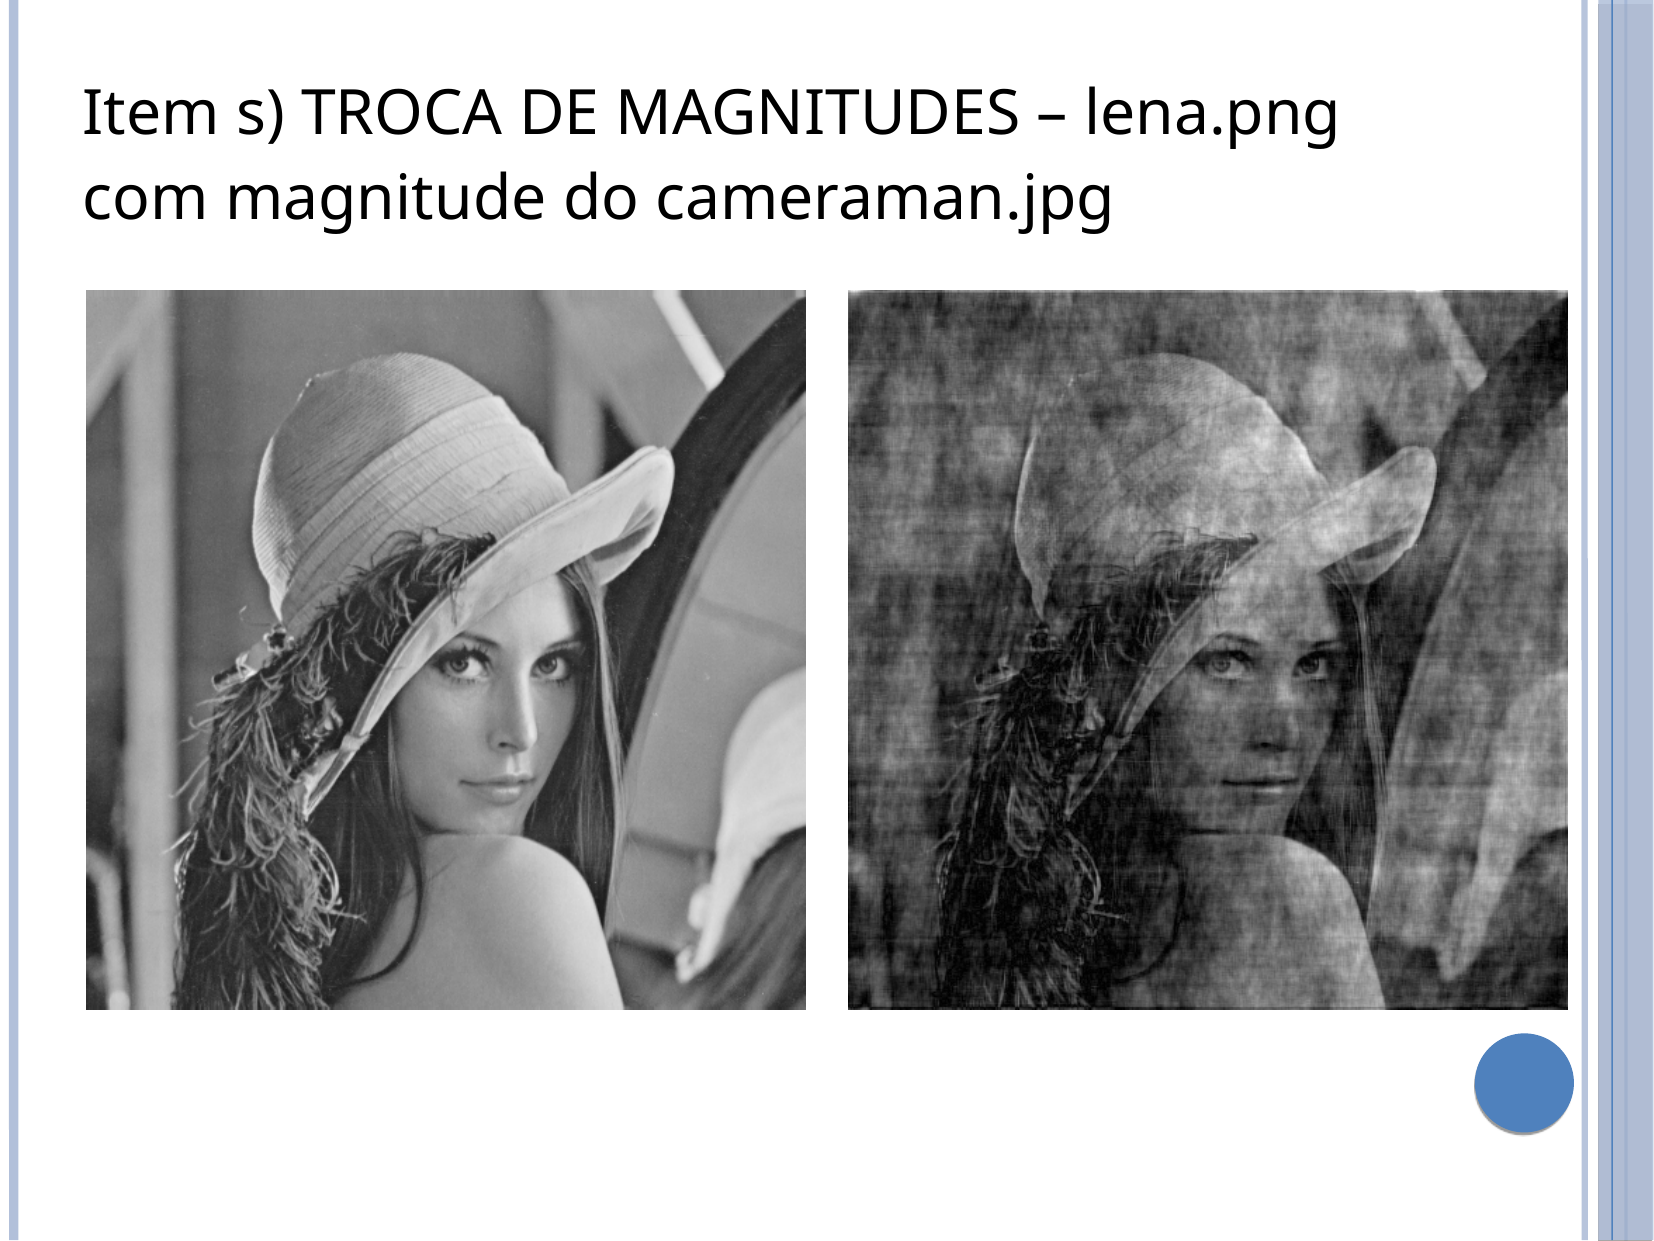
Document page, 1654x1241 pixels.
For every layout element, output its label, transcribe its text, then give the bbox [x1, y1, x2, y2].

title Item s) TROCA DE MAGNITUDES – lena.png com magnitude do cameraman.jpg [82, 49, 1433, 257]
picture [848, 290, 1568, 1010]
picture [86, 290, 806, 1010]
